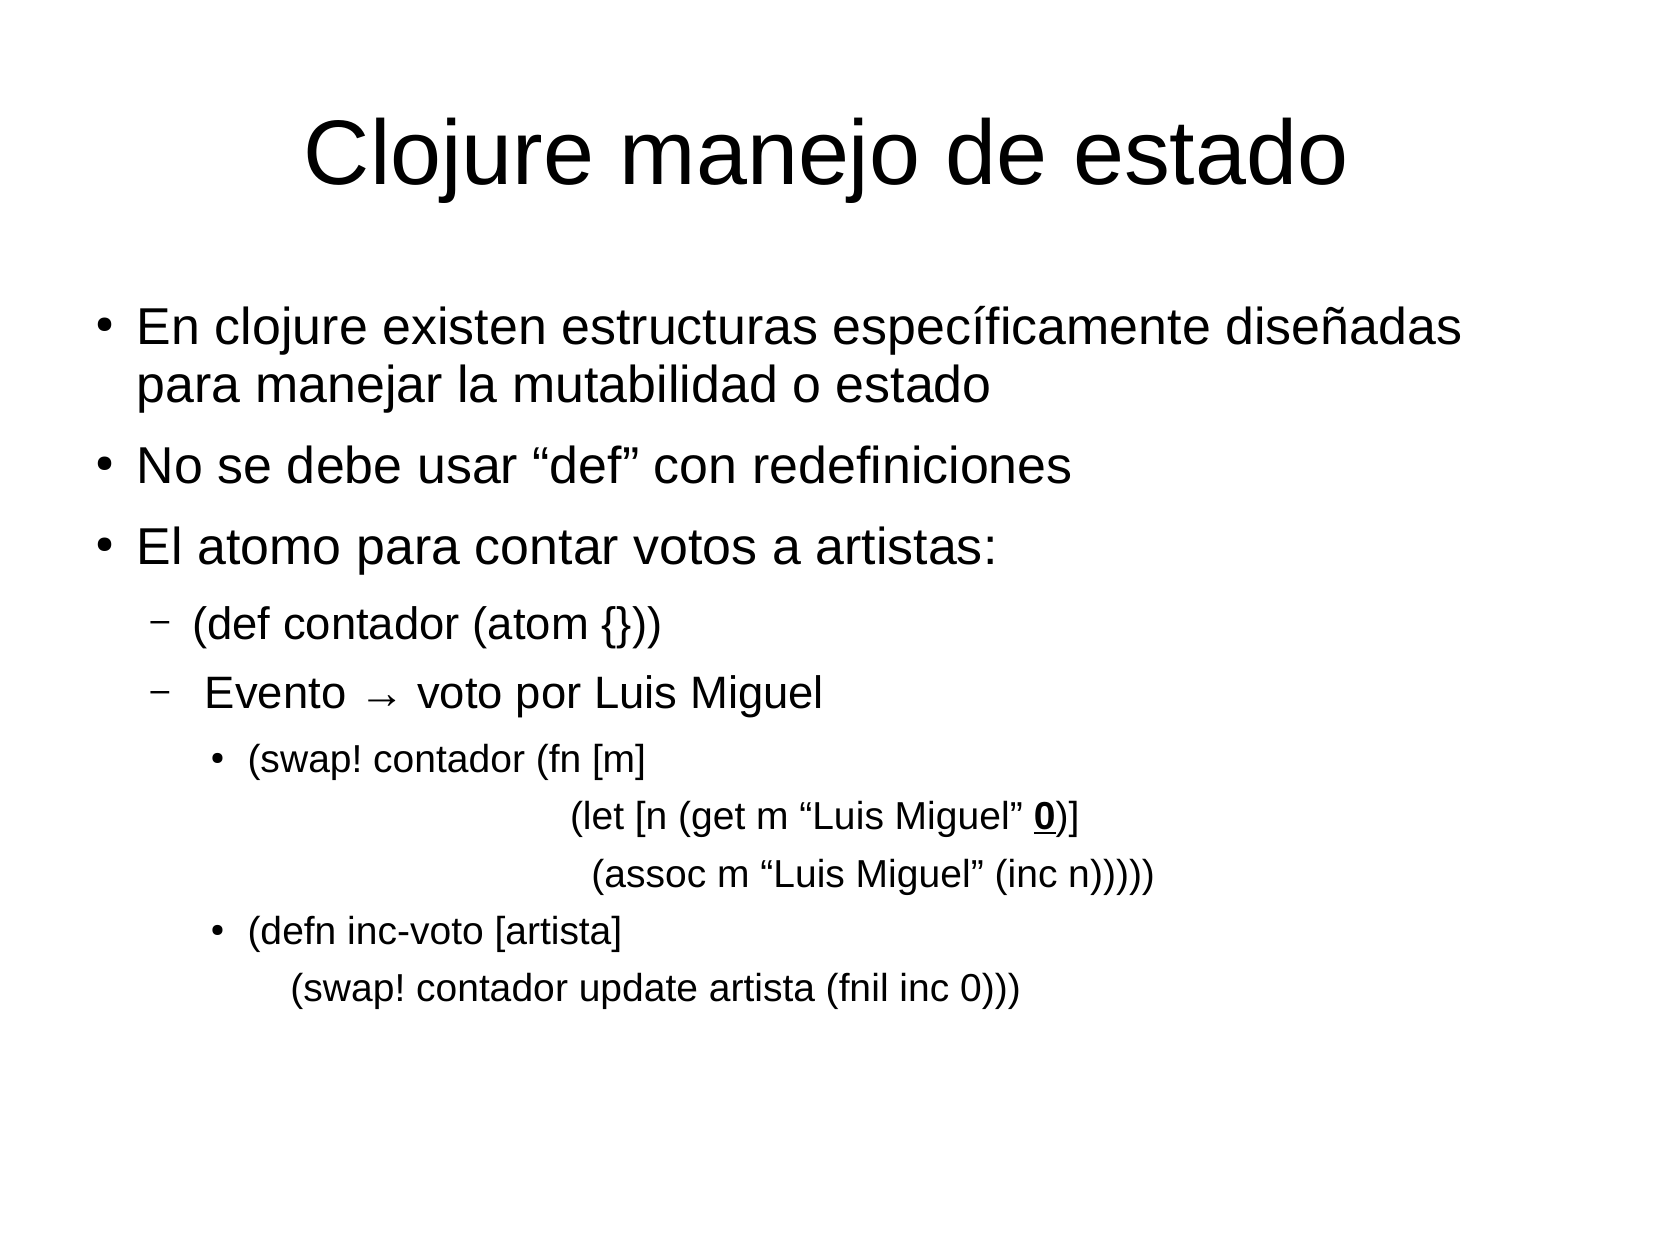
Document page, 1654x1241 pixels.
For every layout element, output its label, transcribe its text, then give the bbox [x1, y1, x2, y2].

list En clojure existen estructuras específicamente diseñadas para manejar la mutabilidad o estado No se debe usar “def” con redefiniciones El atomo para contar votos a artistas: (def contador (atom {})) Evento → voto por Luis Miguel (swap! contador (fn [m] (let [n (get m “Luis Miguel” 0)] (assoc m “Luis Miguel” (inc n))))) (defn inc-voto [artista] (swap! contador update artista (fnil inc 0))) [81, 297, 1570, 1017]
title Clojure manejo de estado [82, 49, 1571, 257]
